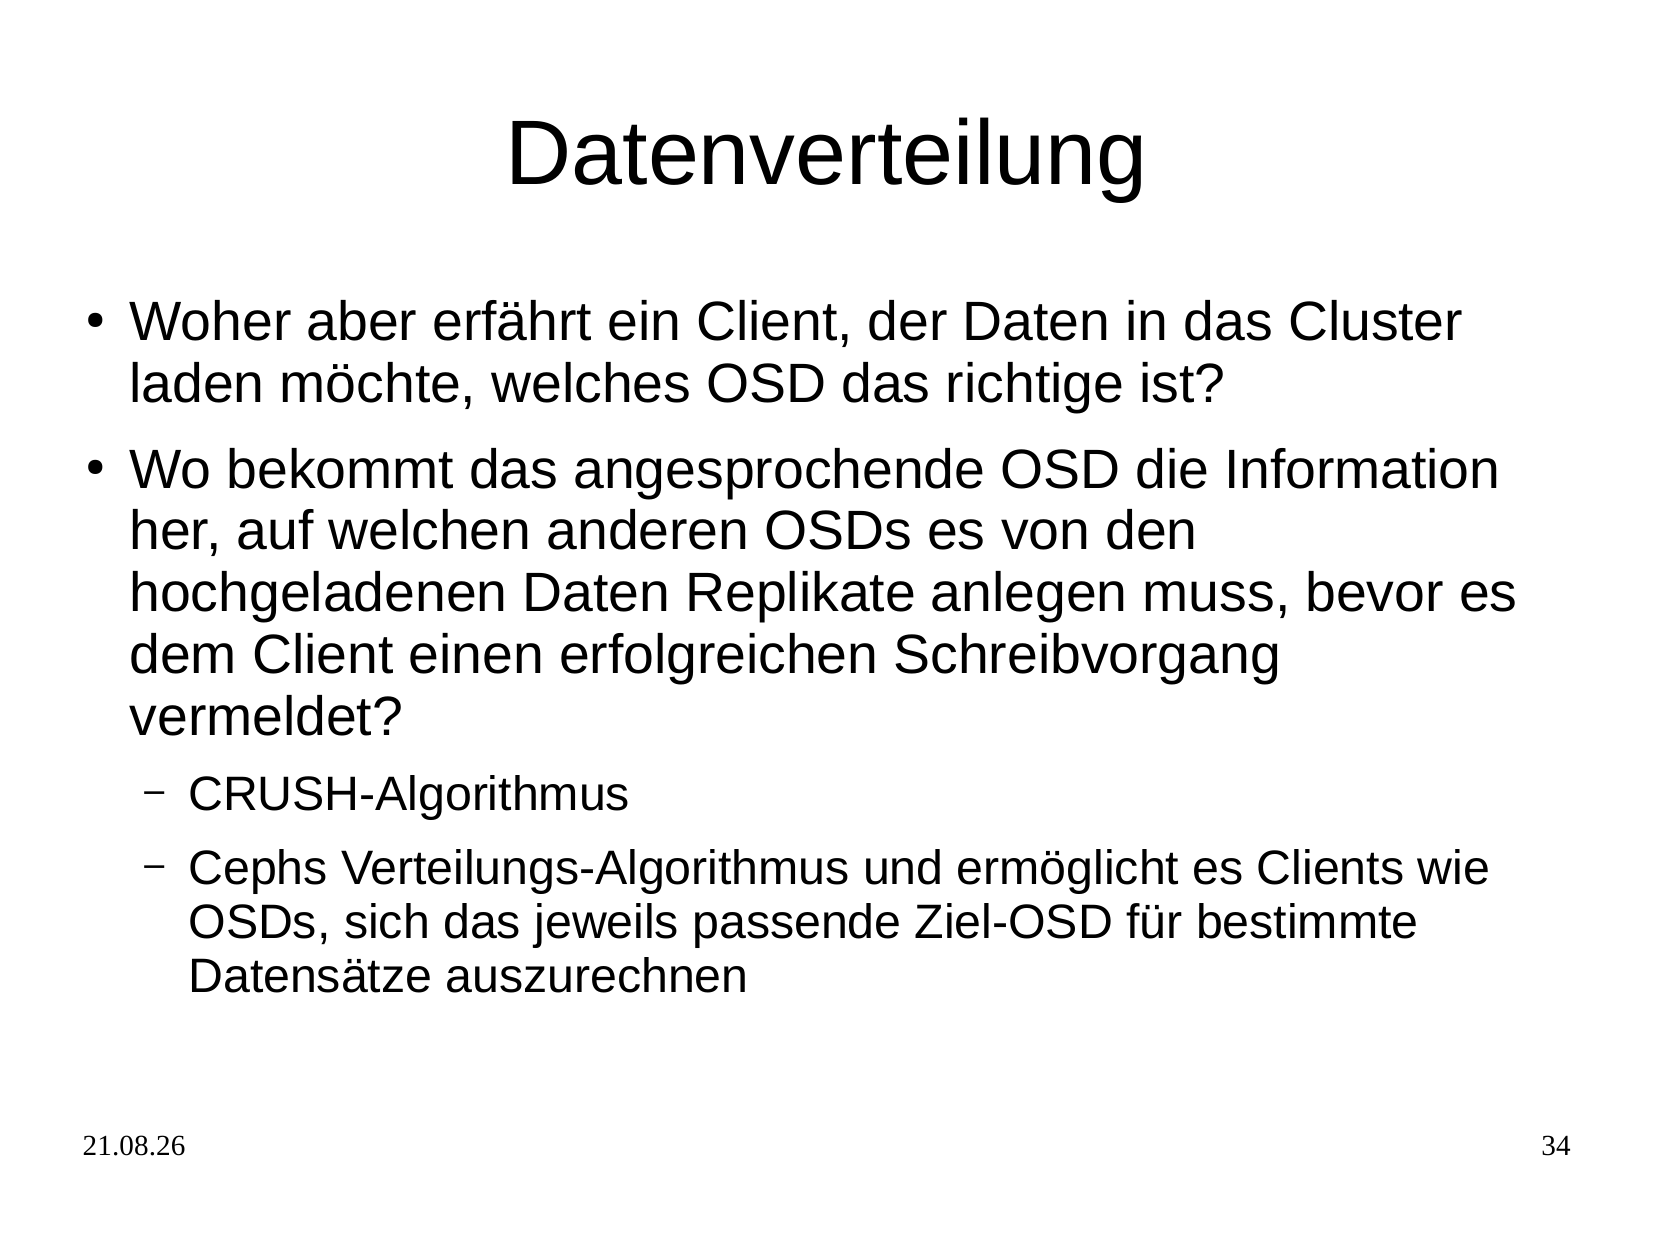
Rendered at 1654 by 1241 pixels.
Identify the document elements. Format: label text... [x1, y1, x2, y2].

title Datenverteilung [82, 49, 1571, 257]
list Woher aber erfährt ein Client, der Daten in das Cluster laden möchte, welches OSD das richtige ist? Wo bekommt das angesprochende OSD die Information her, auf welchen anderen OSDs es von den hochgeladenen Daten Replikate anlegen muss, bevor es dem Client einen erfolgreichen Schreibvorgang vermeldet? CRUSH-Algorithmus Cephs Verteilungs-Algorithmus und ermöglicht es Clients wie OSDs, sich das jeweils passende Ziel-OSD für bestimmte Datensätze auszurechnen [70, 290, 1559, 1010]
